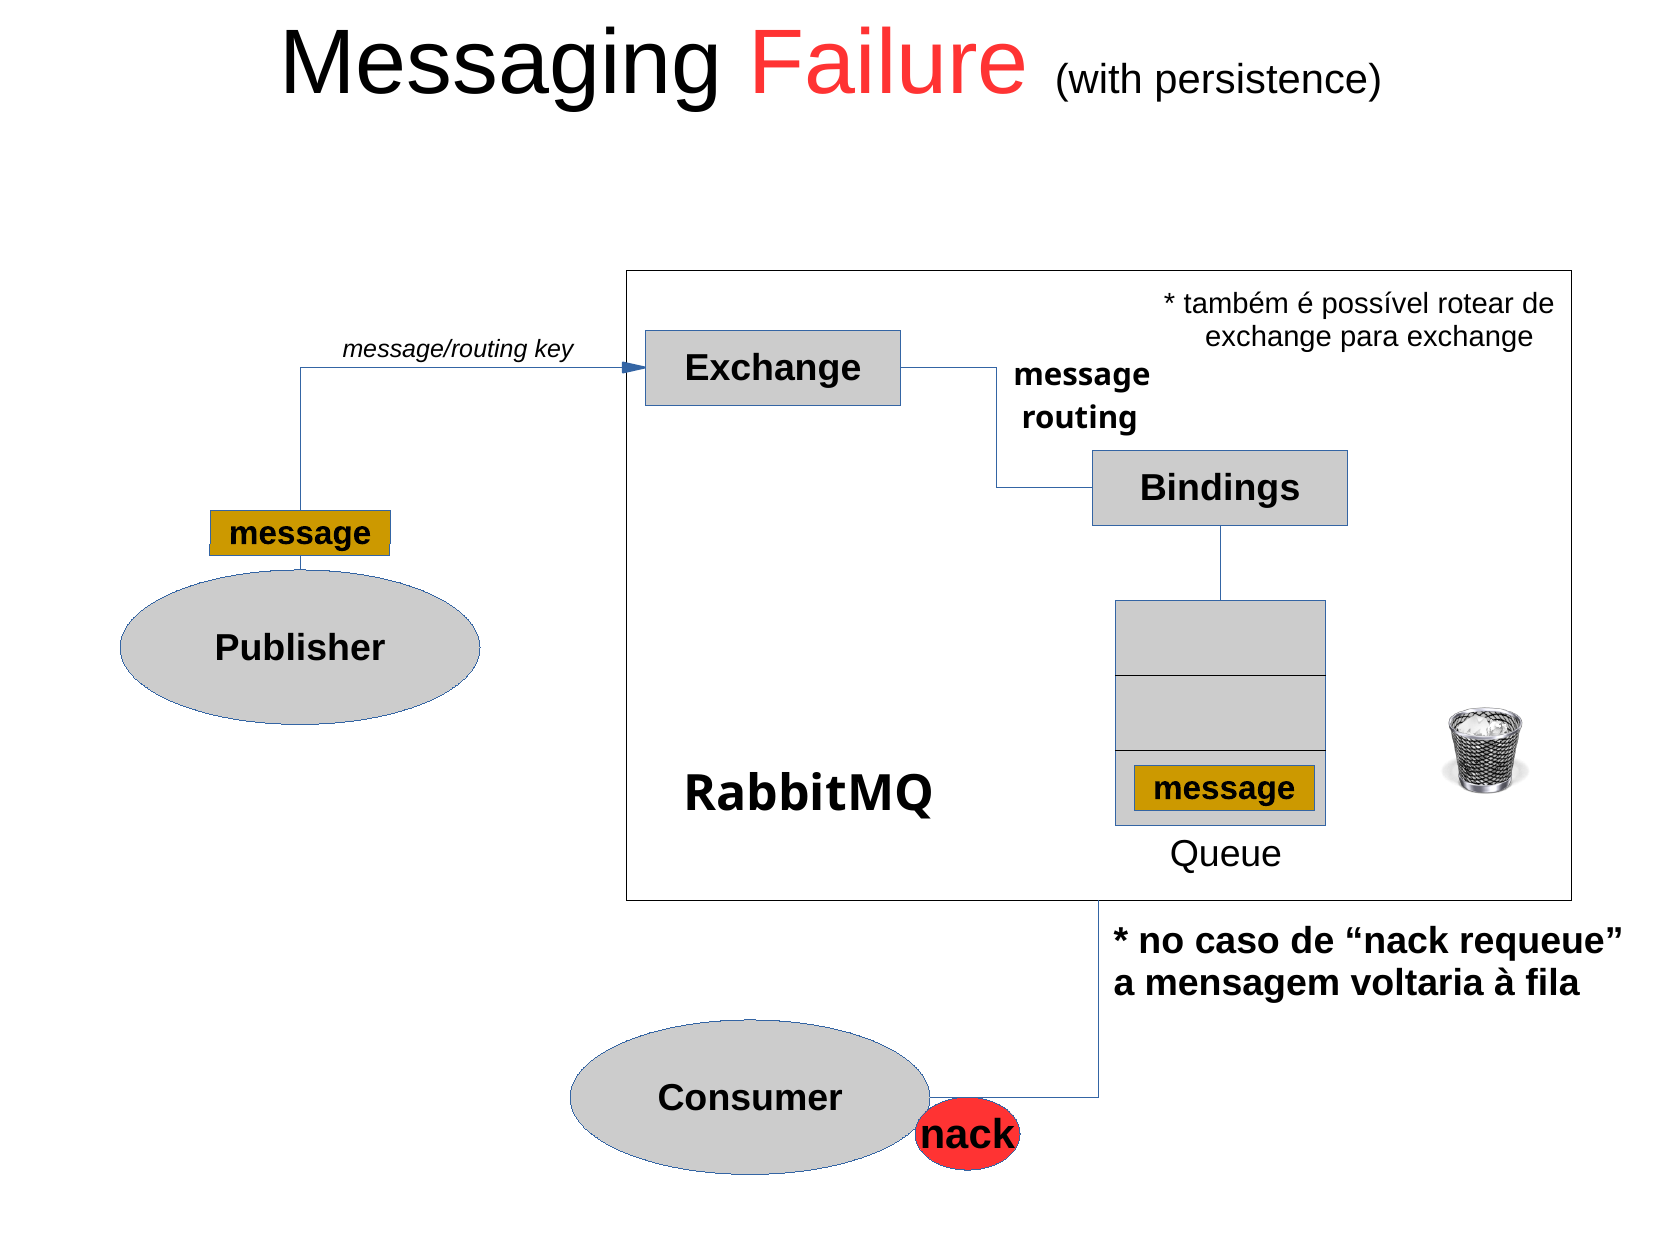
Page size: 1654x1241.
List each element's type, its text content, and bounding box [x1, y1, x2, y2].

picture [1440, 704, 1530, 796]
text_box Consumer [570, 1019, 931, 1175]
text_box Publisher [120, 569, 481, 725]
text_box * no caso de “nack requeue” a mensagem voltaria à fila [1098, 912, 1639, 1012]
text_box nack [915, 1097, 1021, 1171]
text_box Bindings [1092, 450, 1348, 526]
text_box message [1134, 765, 1315, 811]
text_box message [209, 510, 391, 556]
text_box message/routing key [327, 327, 589, 371]
text_box RabbitMQ [668, 750, 1021, 826]
text_box [626, 270, 1572, 901]
text_box Queue [1155, 825, 1297, 882]
text_box * também é possível rotear de exchange para exchange [1149, 279, 1579, 361]
title Messaging Failure (with persistence) [86, 0, 1576, 136]
text_box message routing [998, 345, 1216, 436]
text_box Exchange [645, 330, 901, 406]
